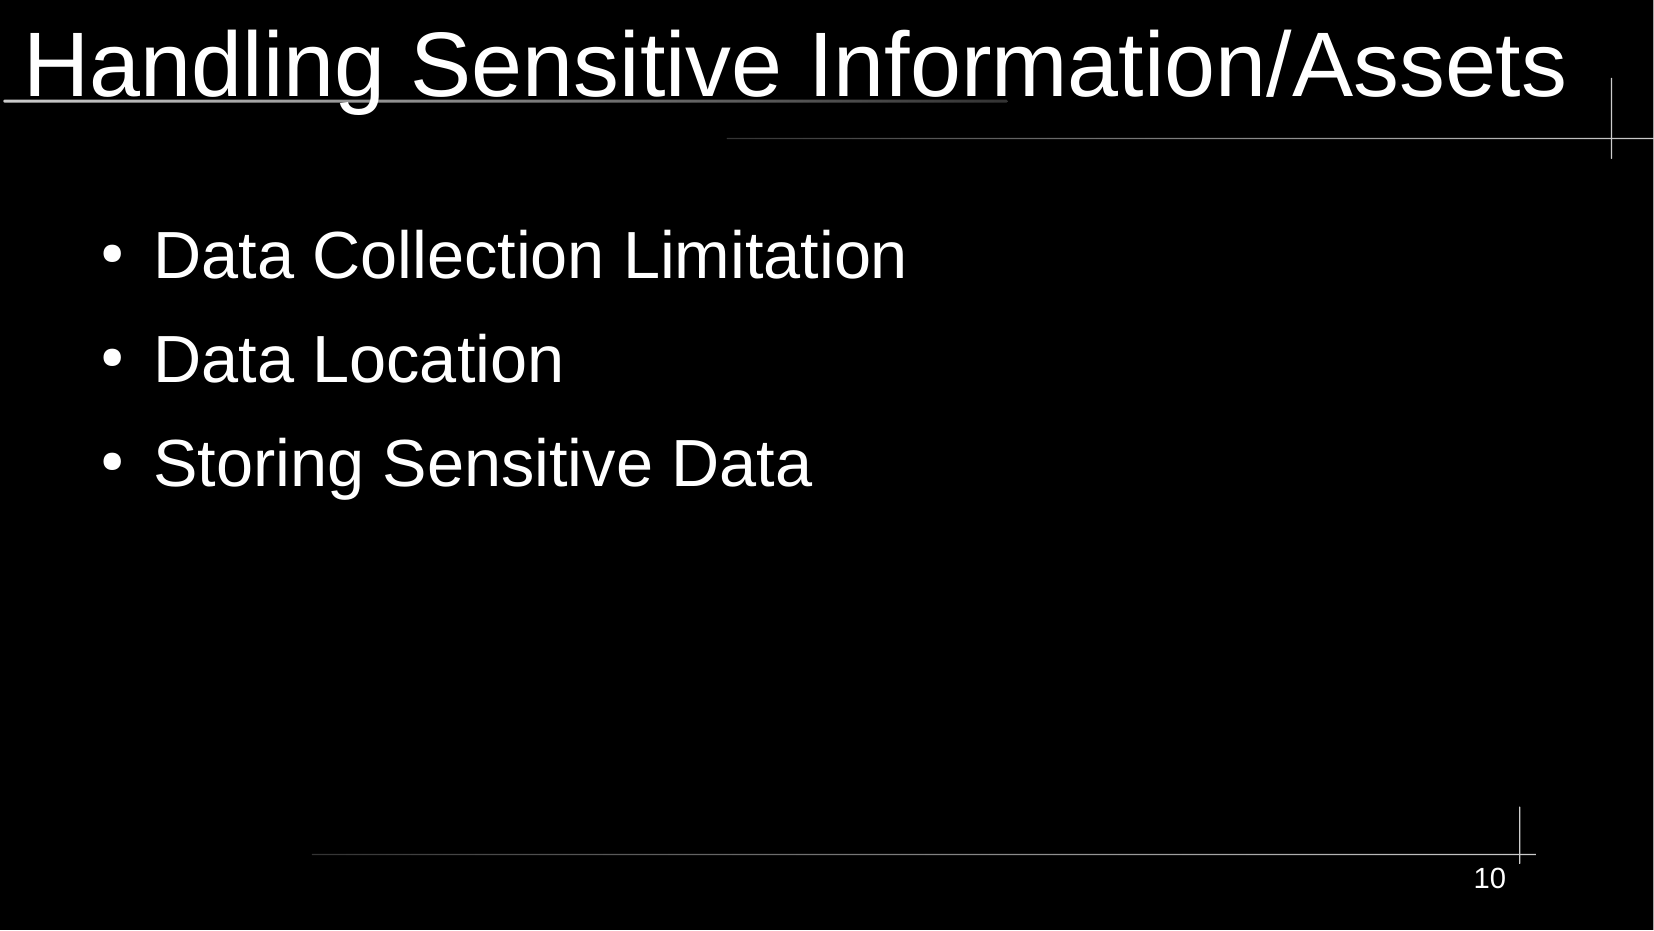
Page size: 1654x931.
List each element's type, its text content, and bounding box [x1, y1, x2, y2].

list Data Collection Limitation Data Location Storing Sensitive Data [82, 217, 1571, 851]
title Handling Sensitive Information/Assets [23, 11, 1589, 119]
